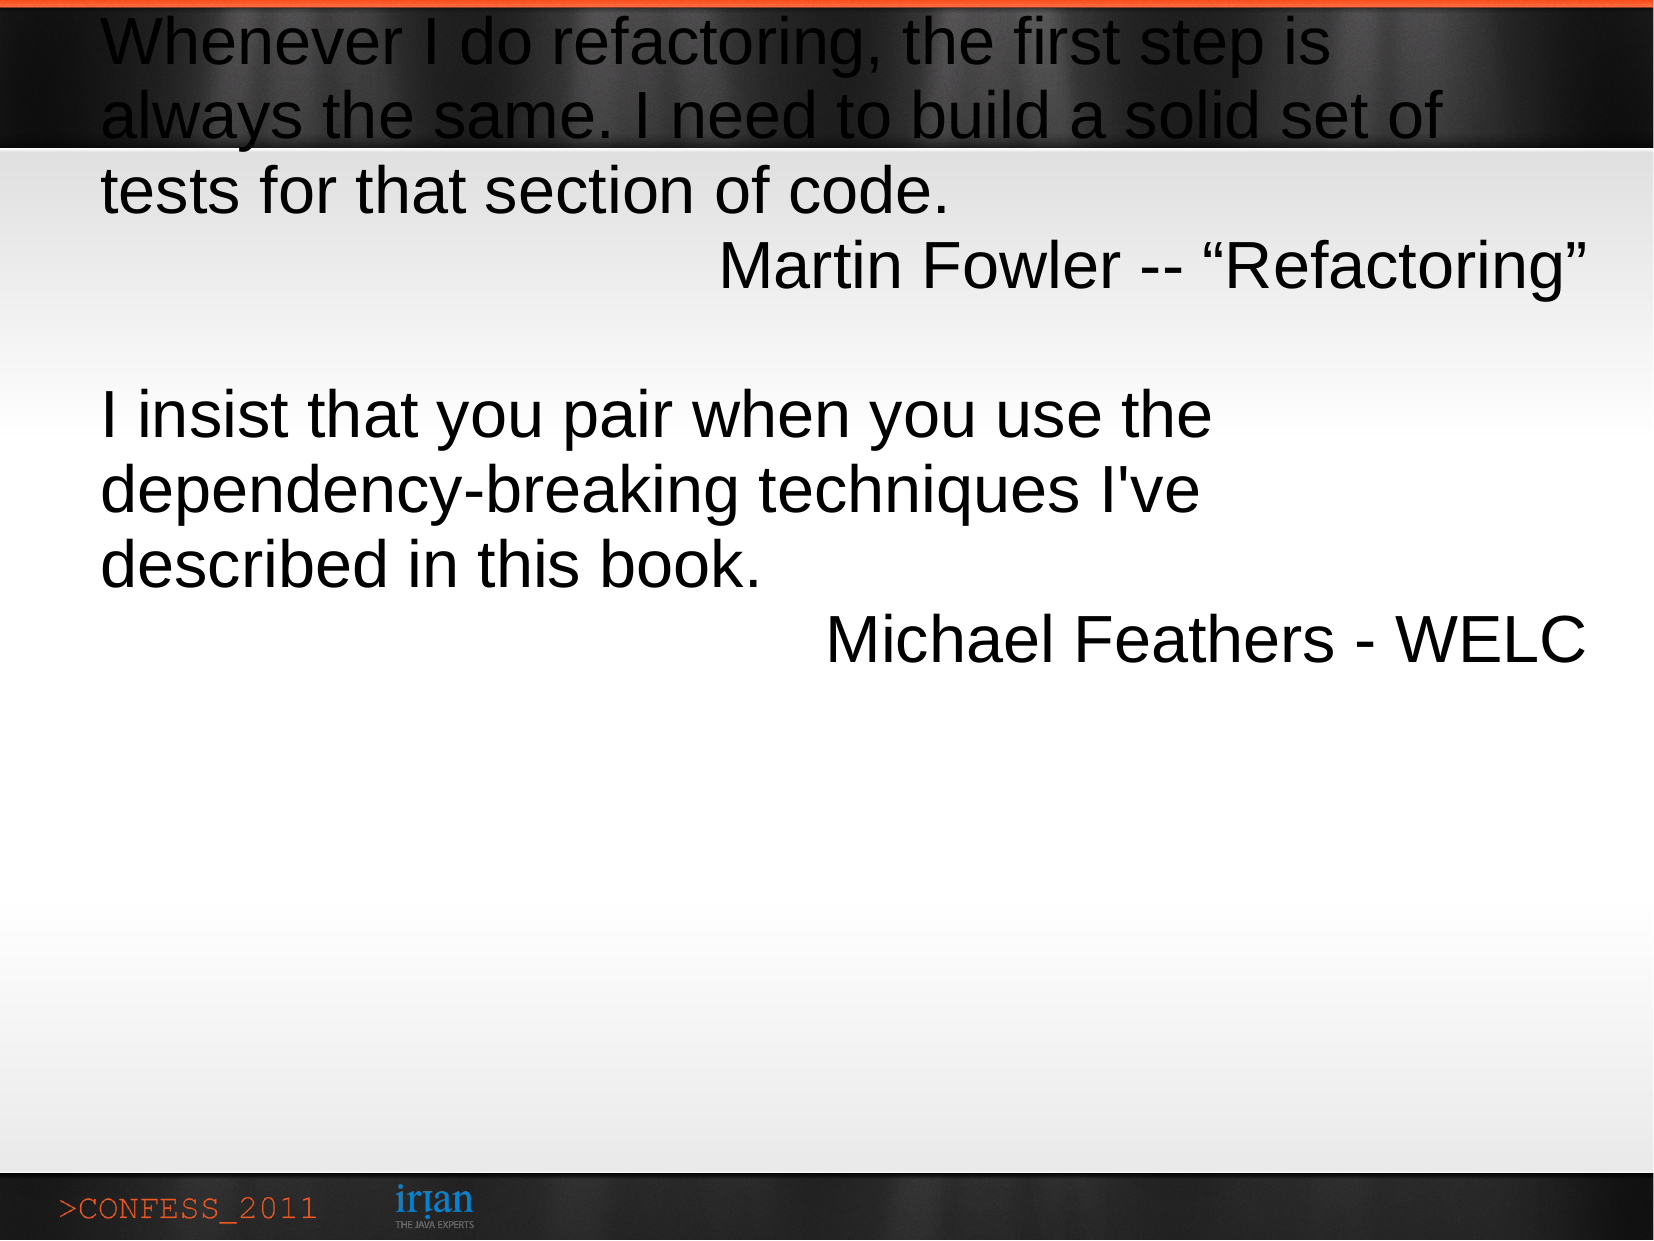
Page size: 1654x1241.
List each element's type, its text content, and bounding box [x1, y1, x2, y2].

picture [0, 0, 1654, 1240]
subtitle Whenever I do refactoring, the first step is always the same. I need to build a solid set of tests for that section of code. Martin Fowler -- “Refactoring” I insist that you pair when you use the dependency-breaking techniques I've described in this book. Michael Feathers - WELC [100, 6, 1589, 1125]
